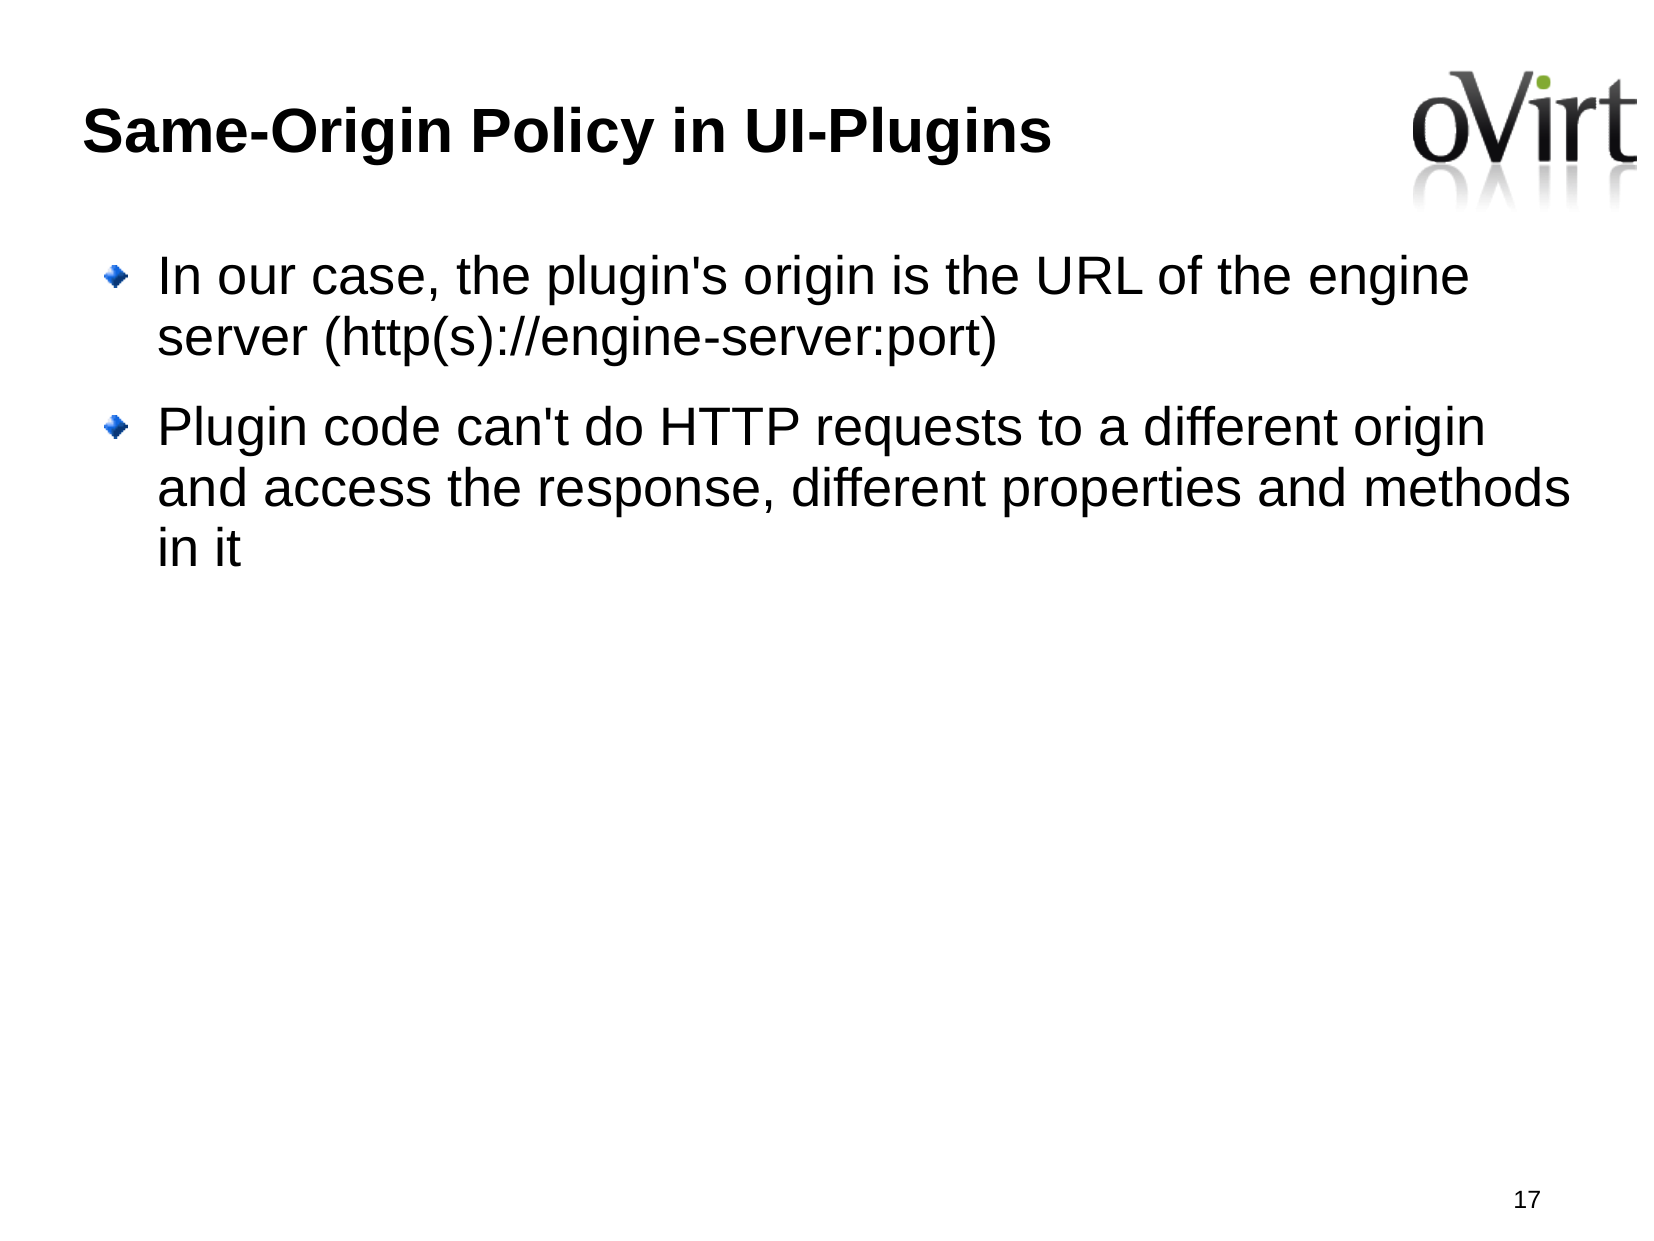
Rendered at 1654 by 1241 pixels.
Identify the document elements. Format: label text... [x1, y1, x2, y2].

list In our case, the plugin's origin is the URL of the engine server (http(s)://engine-server:port) Plugin code can't do HTTP requests to a different origin and access the response, different properties and methods in it [86, 246, 1576, 1040]
picture [1413, 63, 1637, 212]
title Same-Origin Policy in UI-Plugins [82, 37, 1303, 226]
